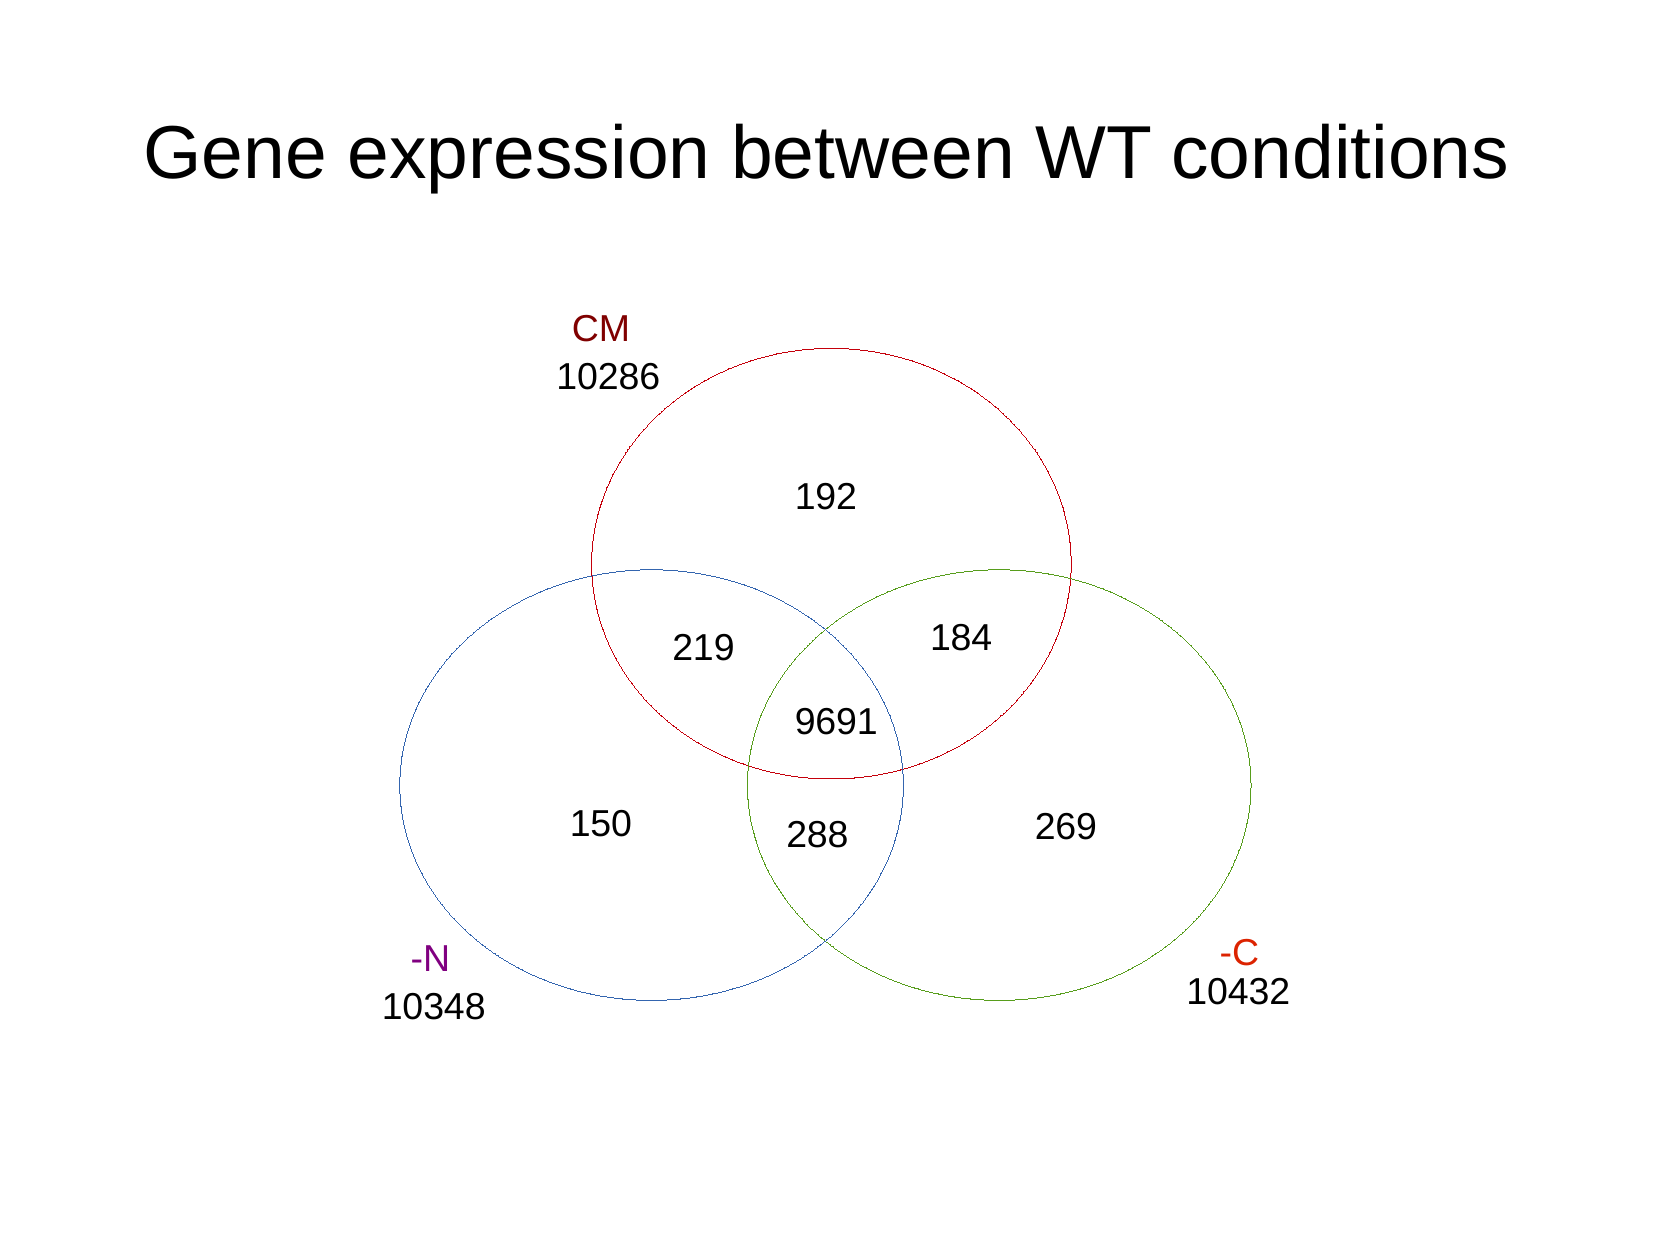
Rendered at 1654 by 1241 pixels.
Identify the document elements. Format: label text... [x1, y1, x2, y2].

text_box 10348 [315, 978, 501, 1036]
text_box 184 [915, 609, 1051, 667]
text_box 10432 [1153, 963, 1306, 1021]
text_box 288 [771, 806, 931, 863]
text_box -C [1204, 923, 1274, 963]
title Gene expression between WT conditions [82, 49, 1571, 257]
text_box 269 [1020, 798, 1141, 856]
text_box 150 [555, 795, 676, 852]
text_box 192 [780, 468, 886, 526]
text_box -N [395, 930, 466, 978]
text_box 9691 [780, 693, 916, 751]
text_box [399, 348, 1252, 1001]
text_box 219 [657, 619, 796, 676]
text_box CM [557, 300, 691, 357]
text_box 10286 [510, 348, 676, 406]
